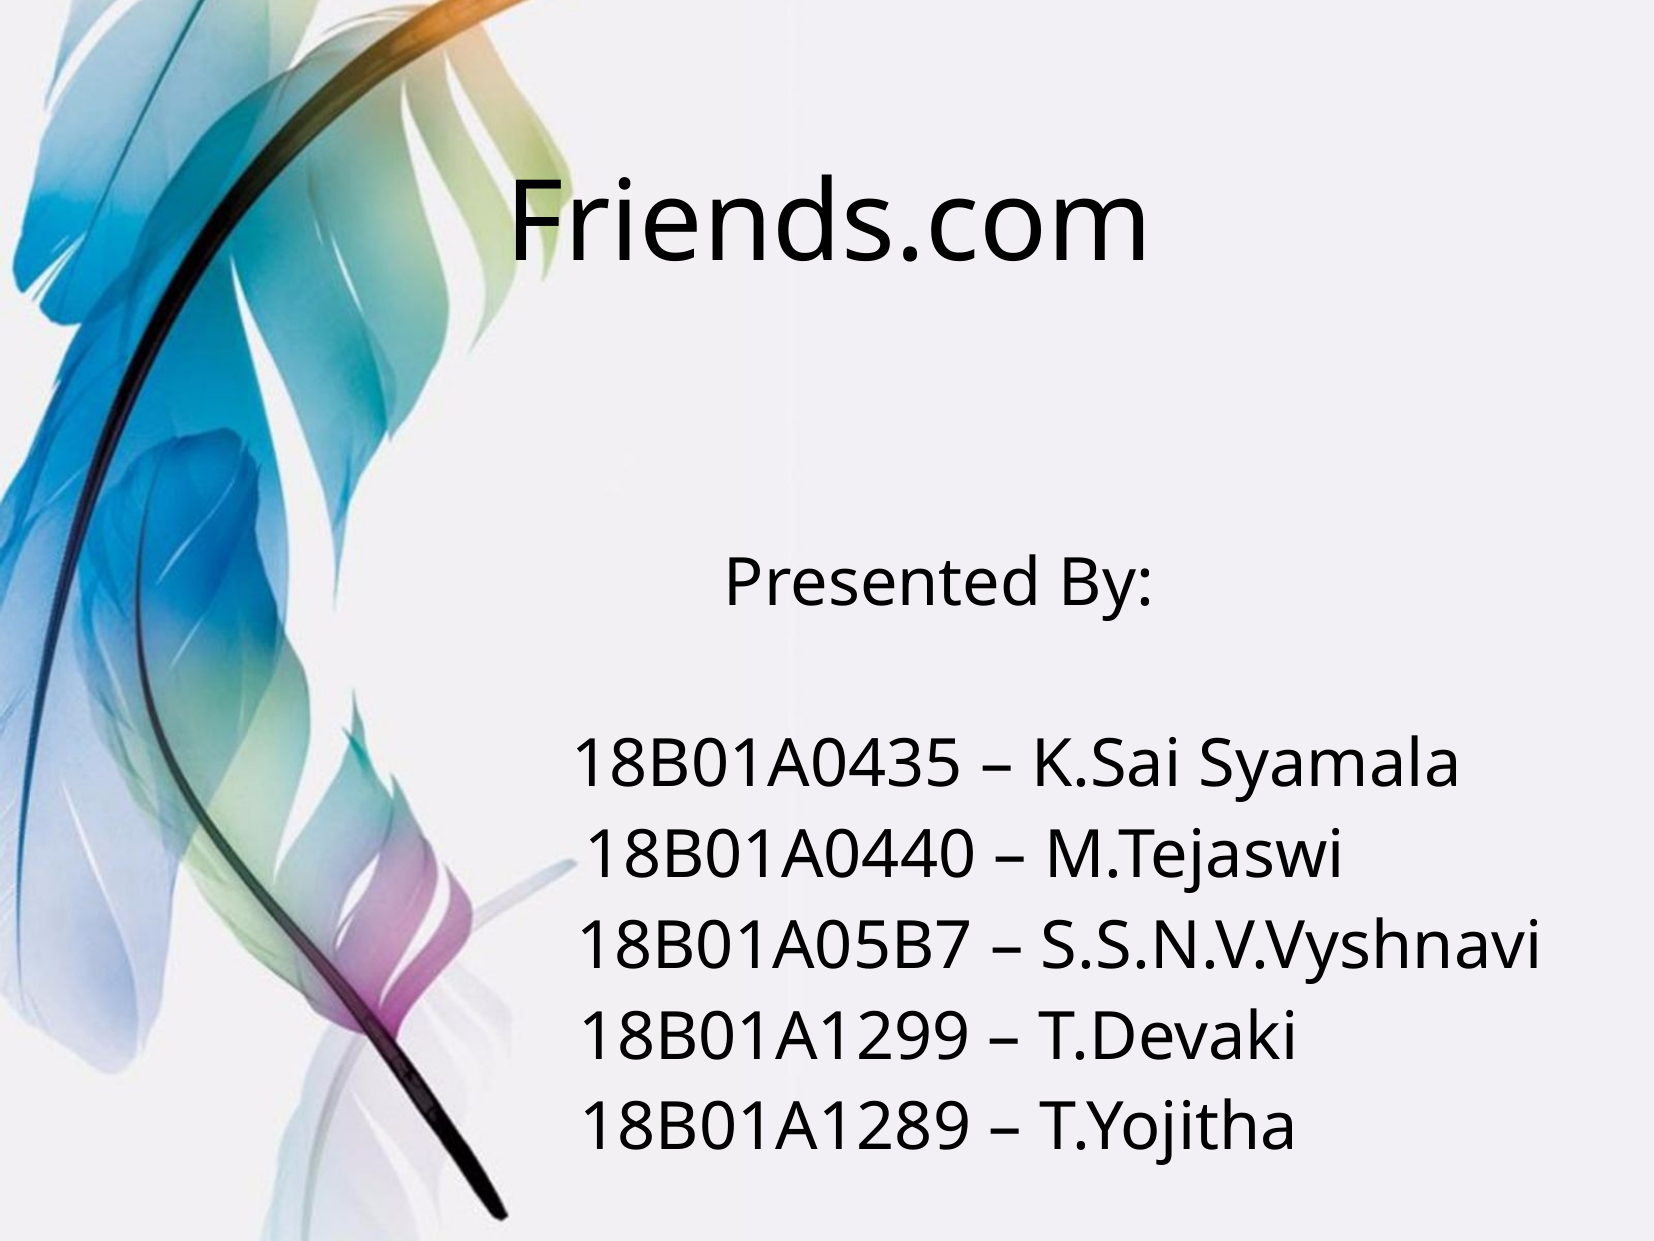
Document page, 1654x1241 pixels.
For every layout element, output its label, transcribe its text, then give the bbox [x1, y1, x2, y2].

subtitle Presented By: 18B01A0435 – K.Sai Syamala 18B01A0440 – M.Tejaswi 18B01A05B7 – S.S.N.V.Vyshnavi 18B01A1299 – T.Devaki 18B01A1289 – T.Yojitha [274, 492, 1604, 1212]
title Friends.com [159, 55, 1501, 378]
picture [0, 0, 1654, 1241]
